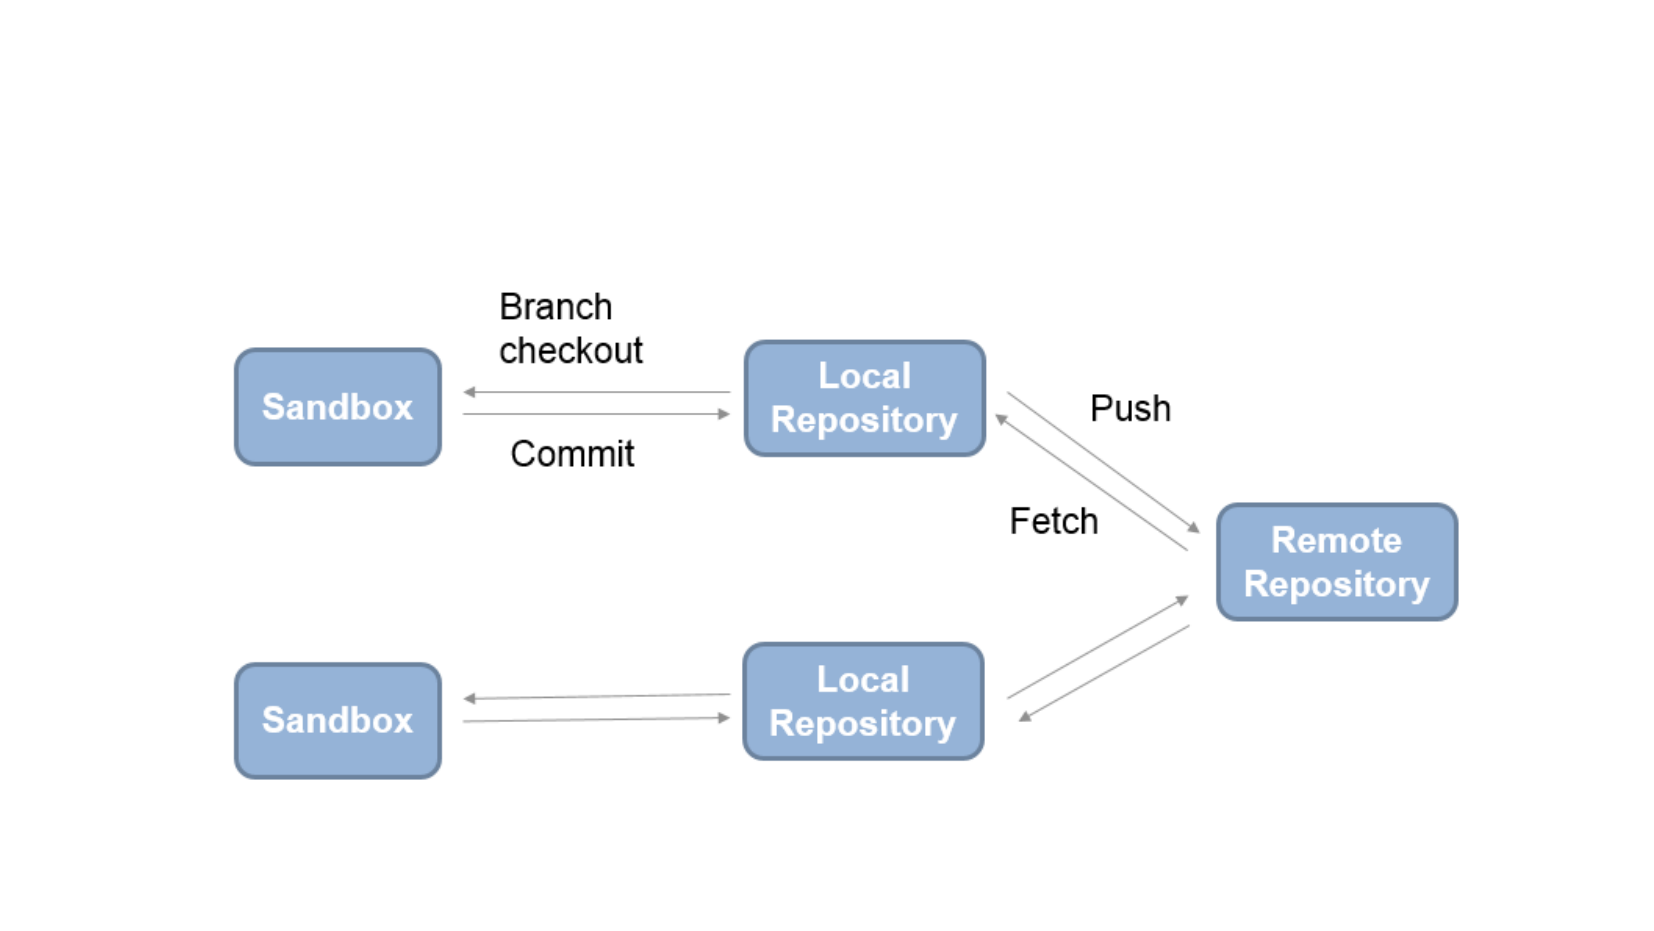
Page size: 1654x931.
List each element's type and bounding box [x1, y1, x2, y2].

picture [201, 152, 1462, 783]
